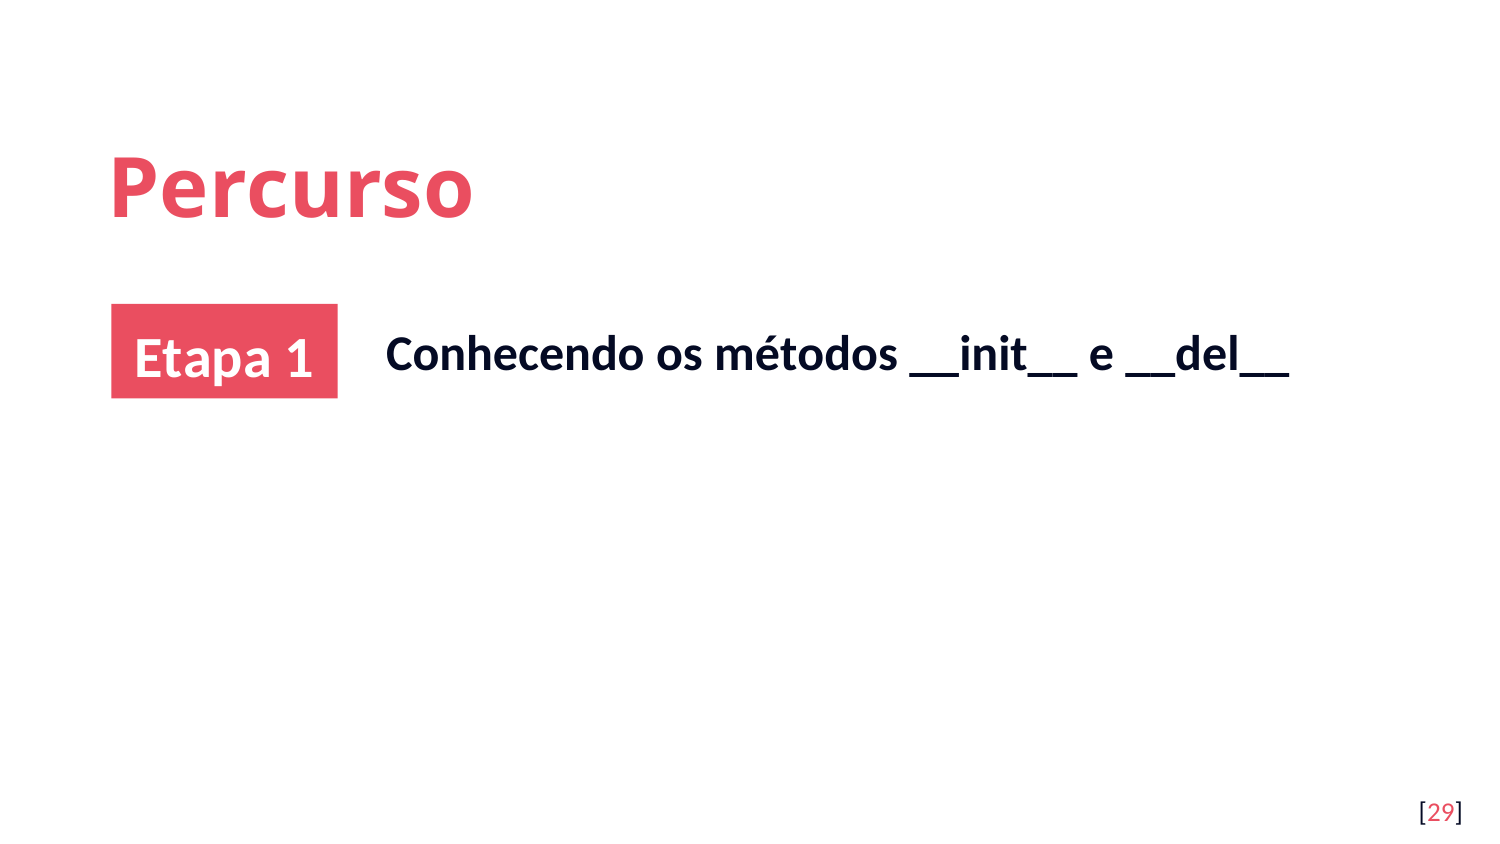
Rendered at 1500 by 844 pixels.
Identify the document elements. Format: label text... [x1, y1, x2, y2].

text_box Percurso [92, 104, 1309, 243]
slide_number [29] [1403, 779, 1494, 844]
text_box Conhecendo os métodos __init__ e __del__ [371, 313, 1384, 389]
text_box Etapa 1 [111, 303, 338, 399]
